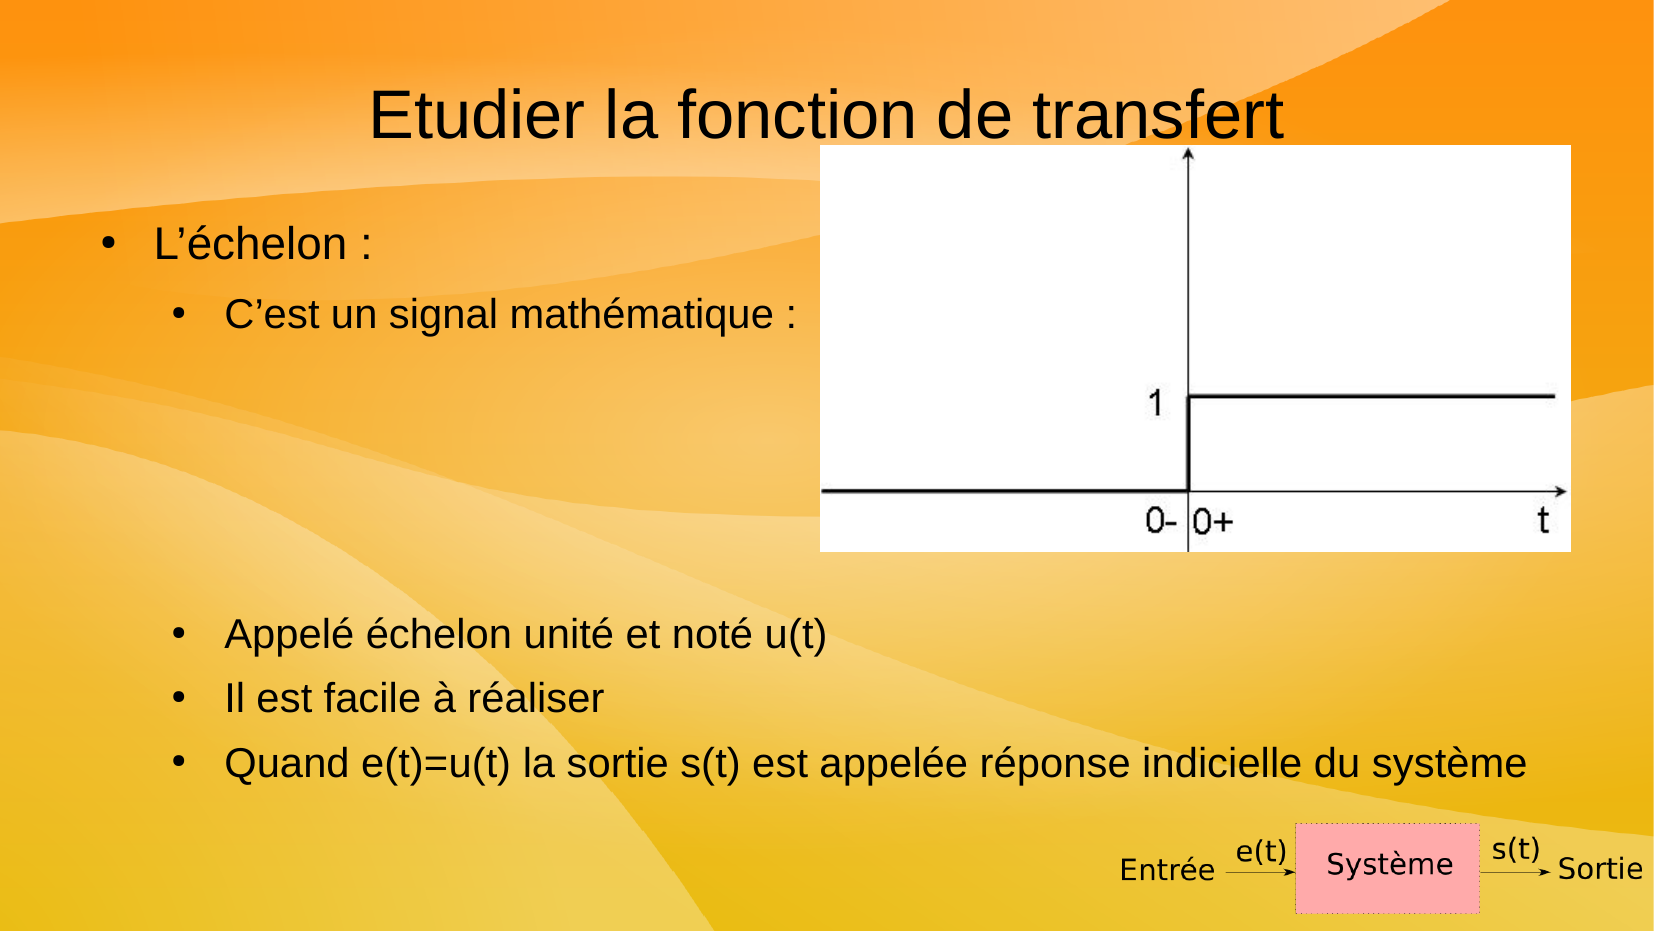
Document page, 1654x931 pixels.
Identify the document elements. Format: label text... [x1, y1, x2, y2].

list L’échelon : C’est un signal mathématique : Appelé échelon unité et noté u(t) Il est facile à réaliser Quand e(t)=u(t) la sortie s(t) est appelée réponse indicielle du système [82, 217, 1571, 786]
picture [0, 0, 1654, 931]
title Etudier la fonction de transfert [82, 37, 1571, 193]
